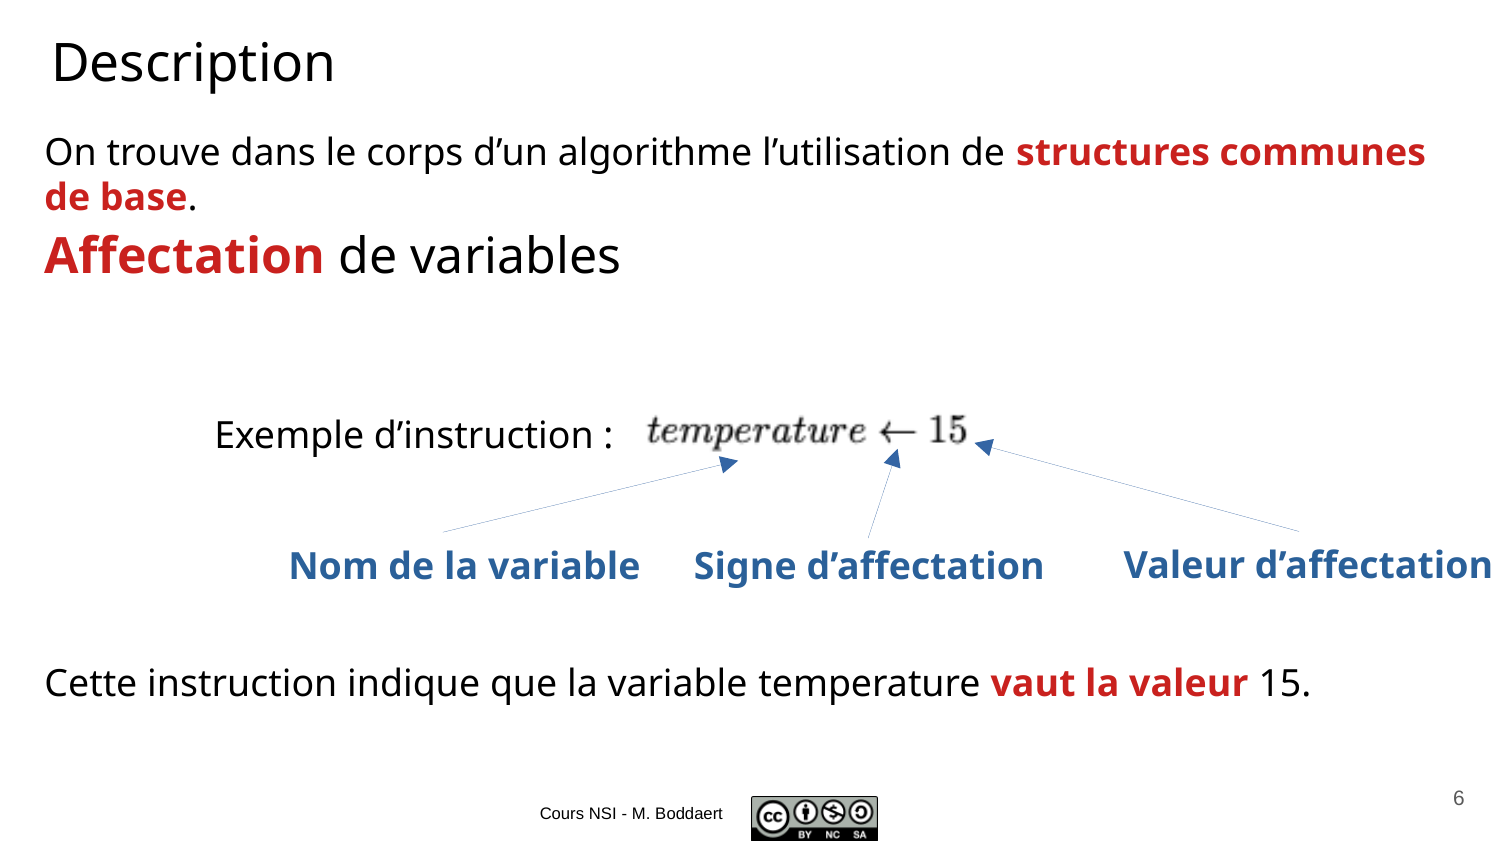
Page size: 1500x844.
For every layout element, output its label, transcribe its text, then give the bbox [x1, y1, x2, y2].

text_box Cette instruction indique que la variable temperature vaut la valeur 15. [29, 651, 1477, 709]
picture [751, 796, 878, 841]
title Description [51, 13, 1449, 108]
text_box Signe d’affectation [679, 532, 1042, 591]
picture [622, 407, 1022, 461]
text_box Exemple d’instruction : [199, 401, 636, 460]
text_box On trouve dans le corps d’un algorithme l’utilisation de structures communes de base. [29, 120, 1477, 178]
text_box Nom de la variable [273, 532, 632, 591]
slide_number <numéro> [1389, 764, 1480, 830]
text_box Affectation de variables [29, 212, 607, 296]
text_box Valeur d’affectation [1108, 531, 1489, 590]
